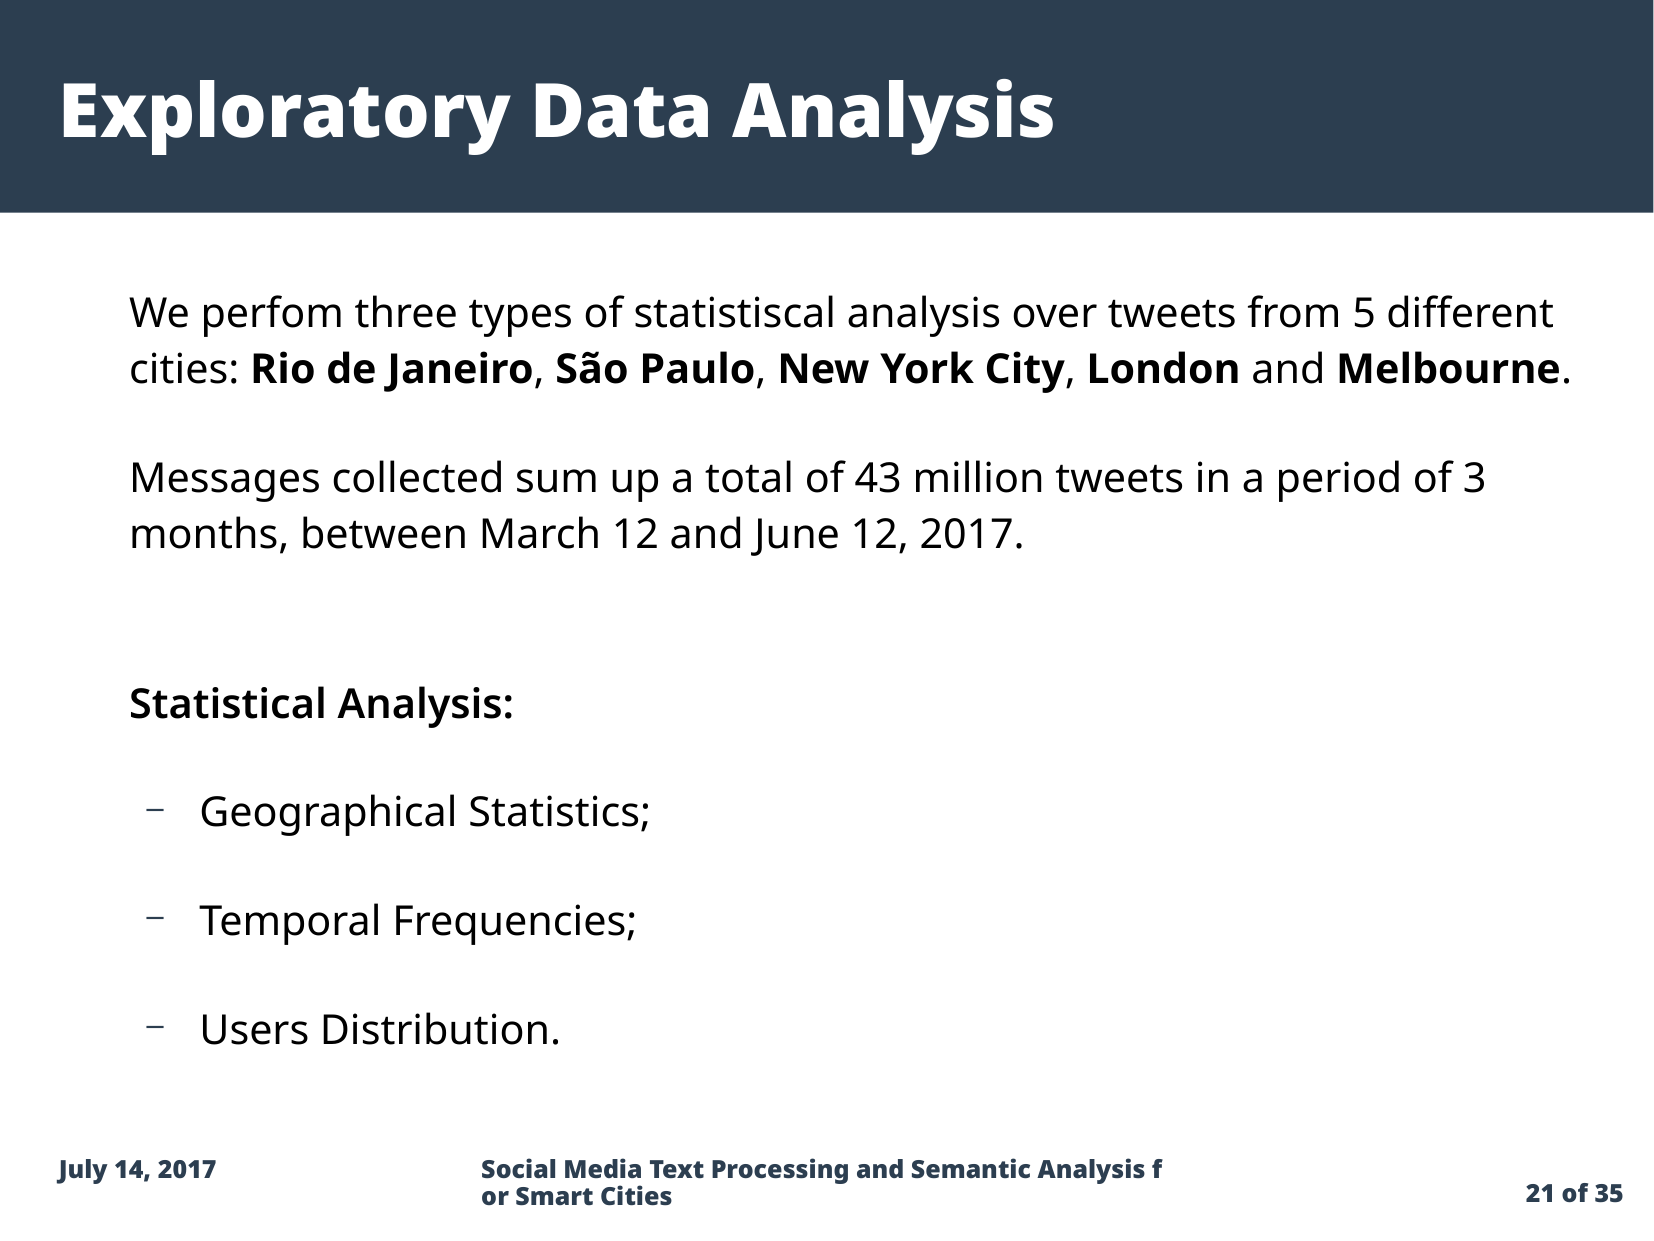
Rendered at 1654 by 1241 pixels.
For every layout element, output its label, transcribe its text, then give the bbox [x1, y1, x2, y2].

list We perfom three types of statistiscal analysis over tweets from 5 different cities: Rio de Janeiro, São Paulo, New York City, London and Melbourne. Messages collected sum up a total of 43 million tweets in a period of 3 months, between March 12 and June 12, 2017. Statistical Analysis: Geographical Statistics; Temporal Frequencies; Users Distribution. [59, 283, 1583, 1069]
title Exploratory Data Analysis [59, 29, 1595, 187]
